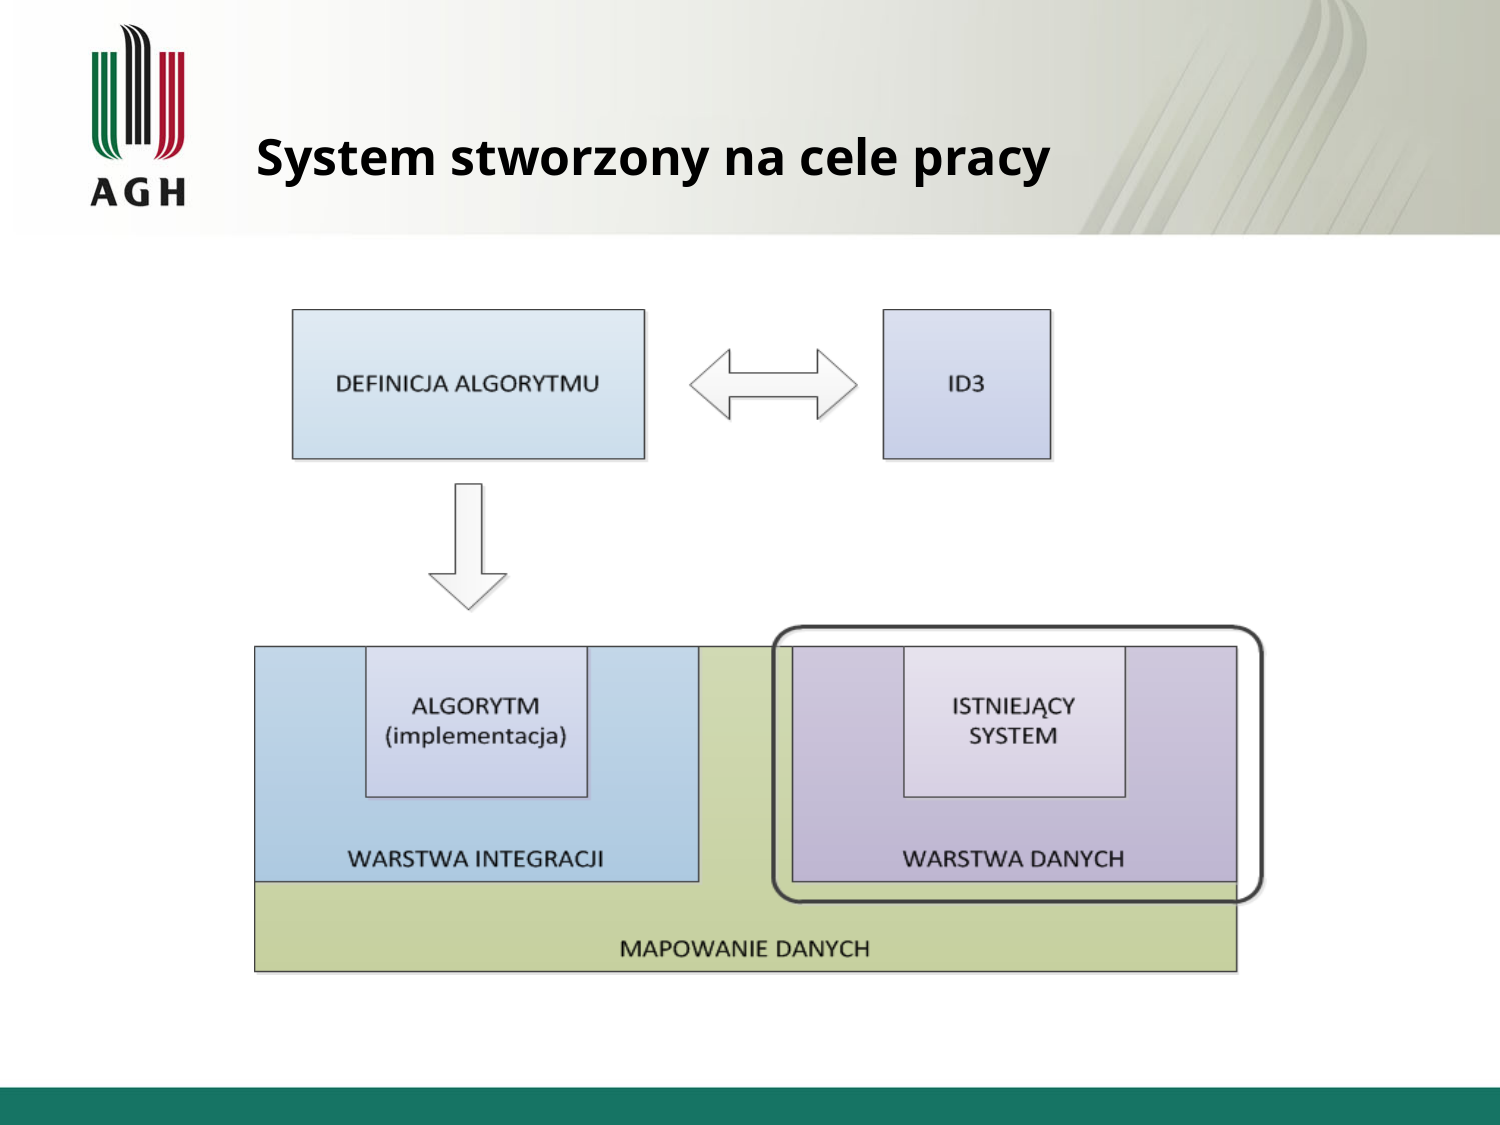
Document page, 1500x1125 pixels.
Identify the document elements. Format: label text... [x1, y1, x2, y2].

picture [0, 0, 1500, 1125]
title System stworzony na cele pracy [242, 78, 1425, 233]
